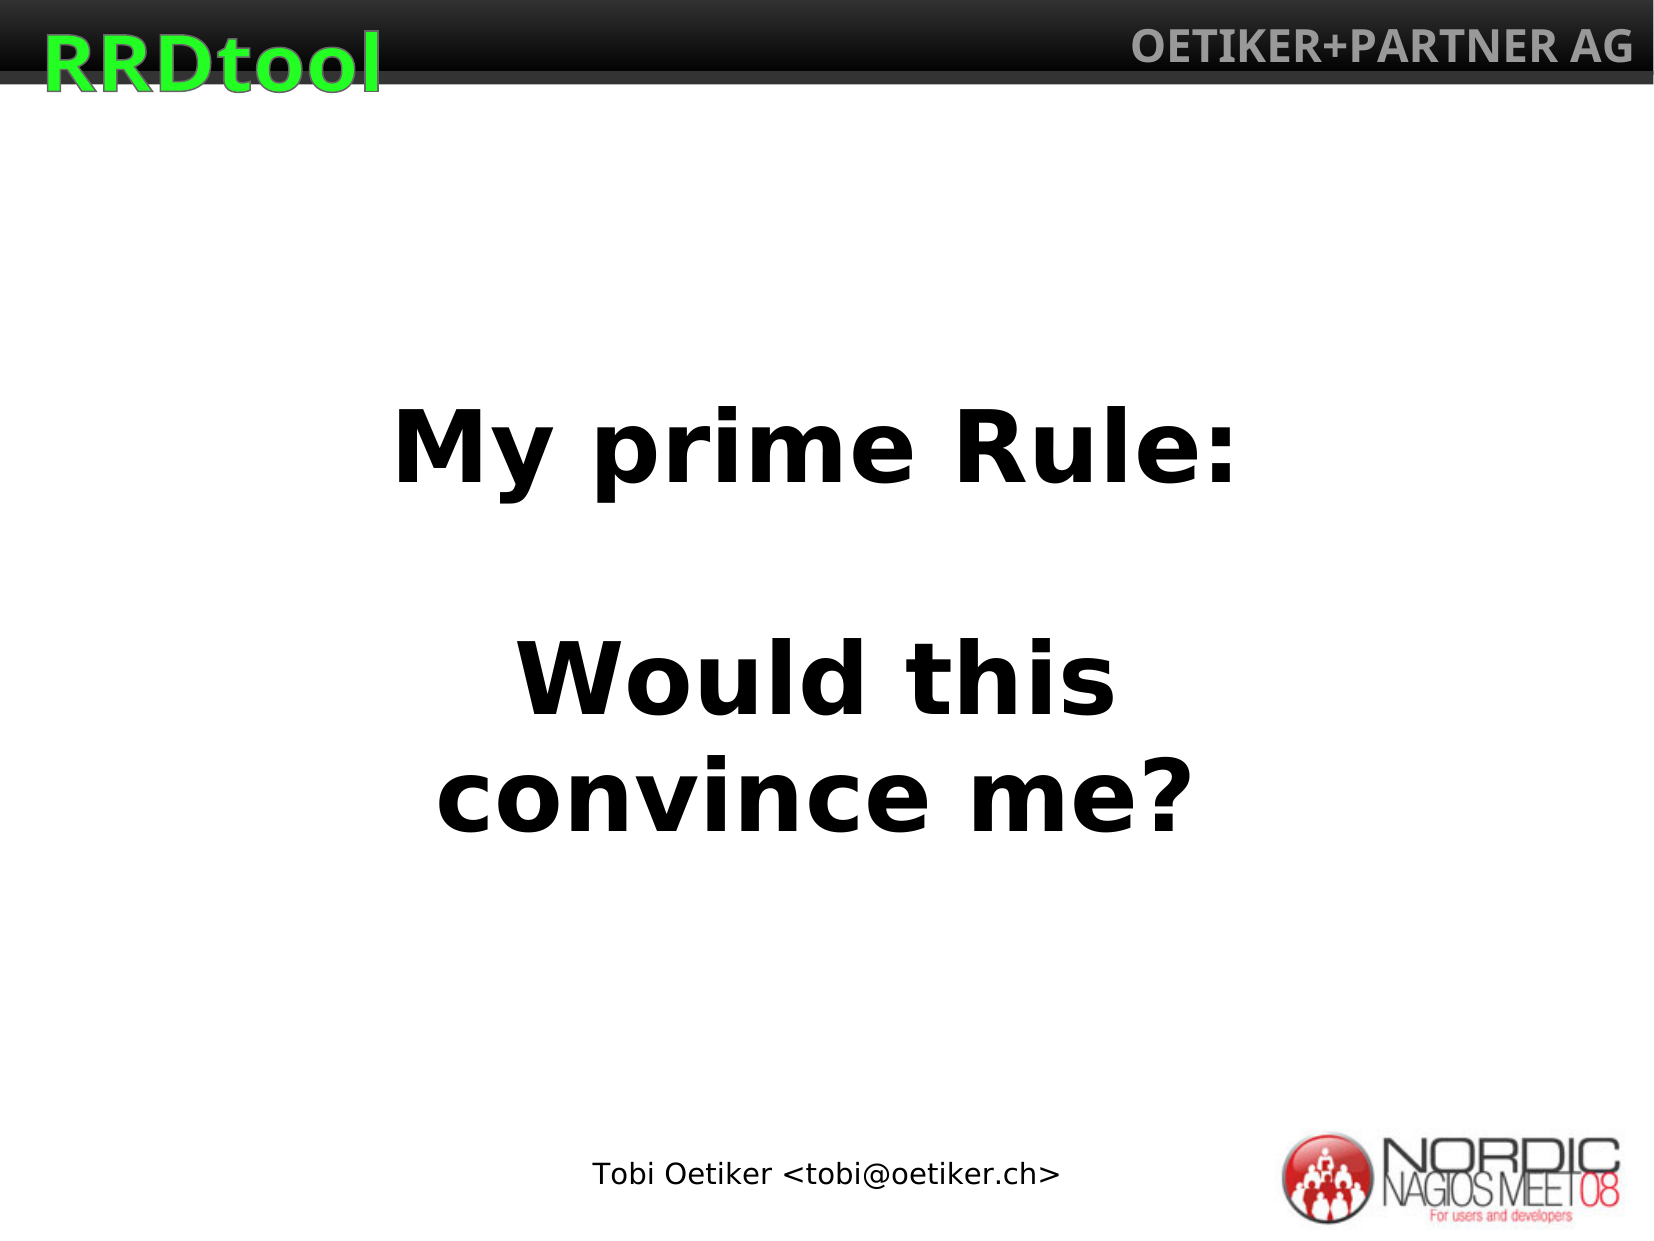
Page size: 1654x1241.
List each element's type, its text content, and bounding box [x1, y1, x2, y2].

picture [1262, 1116, 1654, 1241]
title My prime Rule: Would this convince me? [47, 389, 1586, 855]
